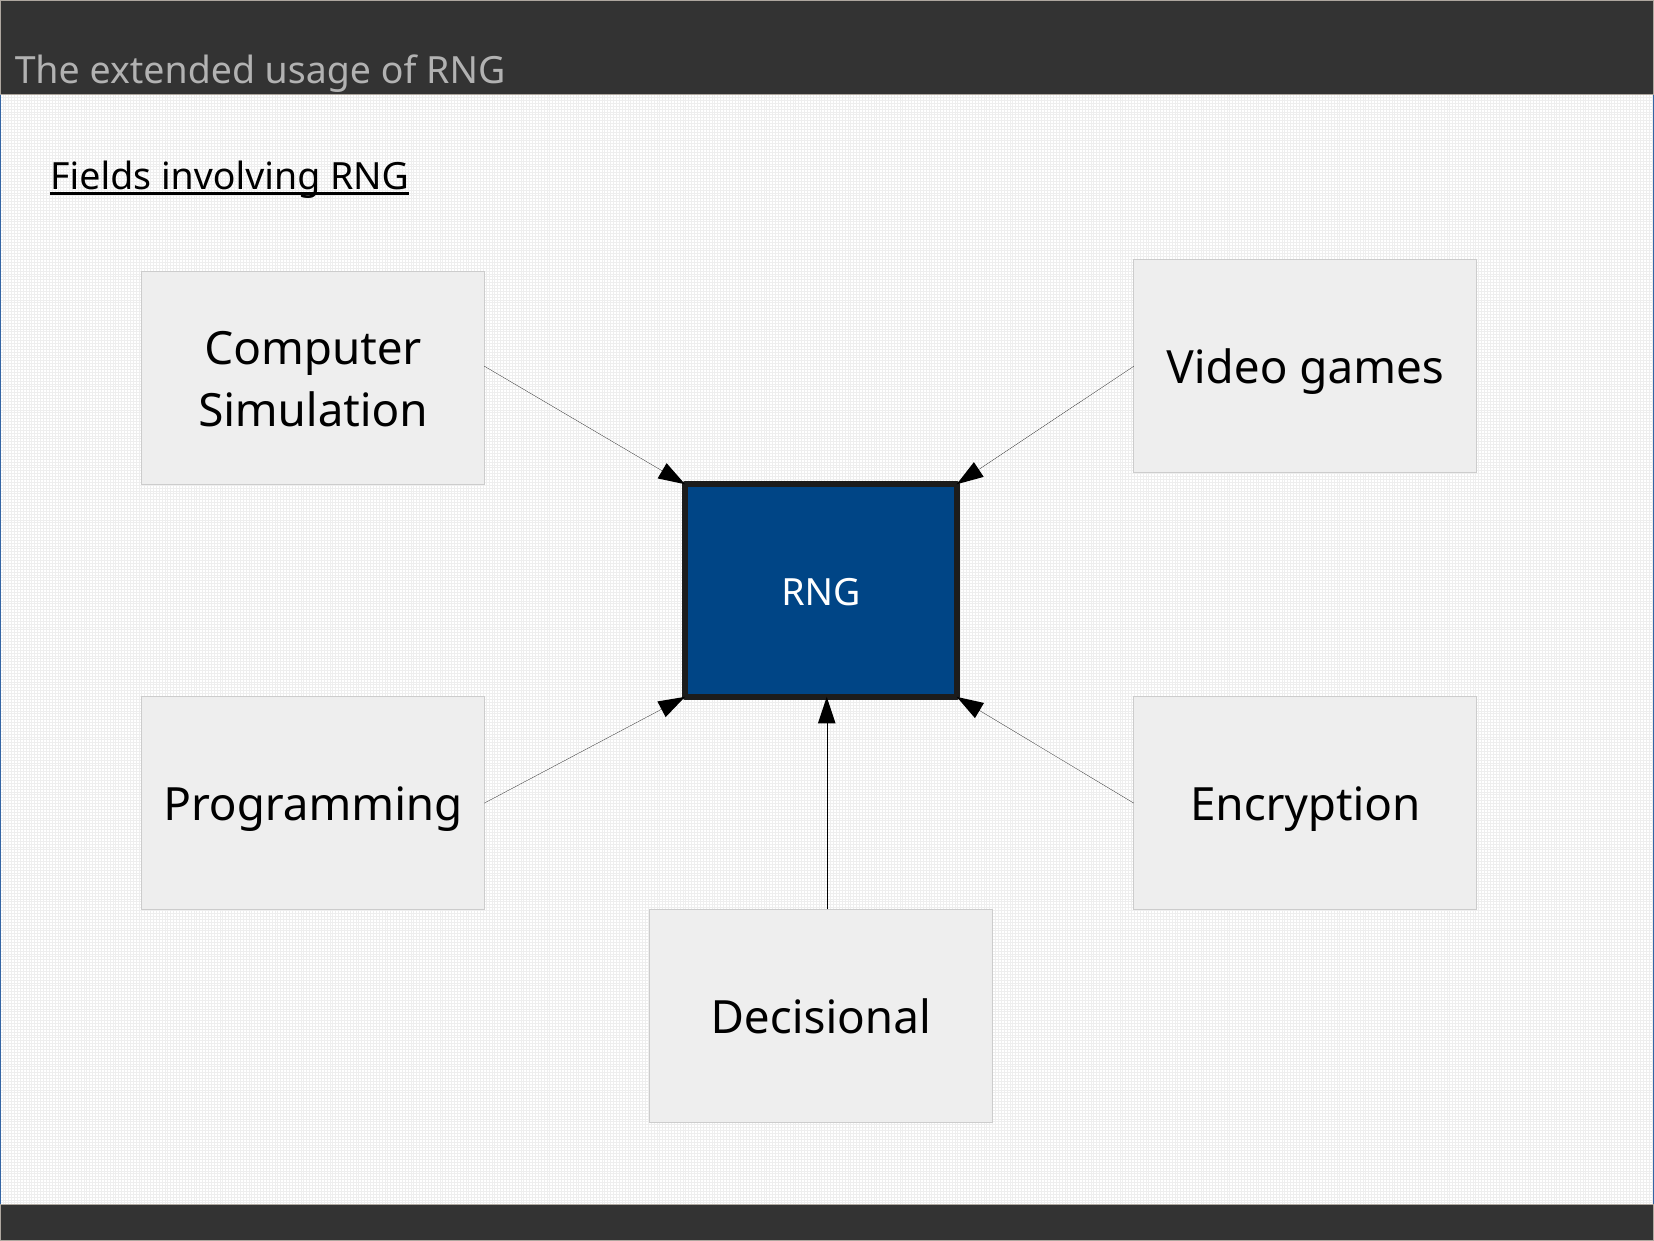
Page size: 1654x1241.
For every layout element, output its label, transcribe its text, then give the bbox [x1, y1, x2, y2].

text_box Fields involving RNG [35, 141, 556, 201]
text_box The extended usage of RNG [0, 35, 650, 95]
text_box Video games [1133, 259, 1477, 473]
text_box [0, 0, 1654, 1241]
text_box Encryption [1133, 696, 1477, 910]
text_box RNG [685, 484, 957, 697]
text_box Programming [141, 696, 485, 910]
text_box Computer Simulation [141, 271, 485, 485]
text_box Decisional [649, 909, 993, 1123]
